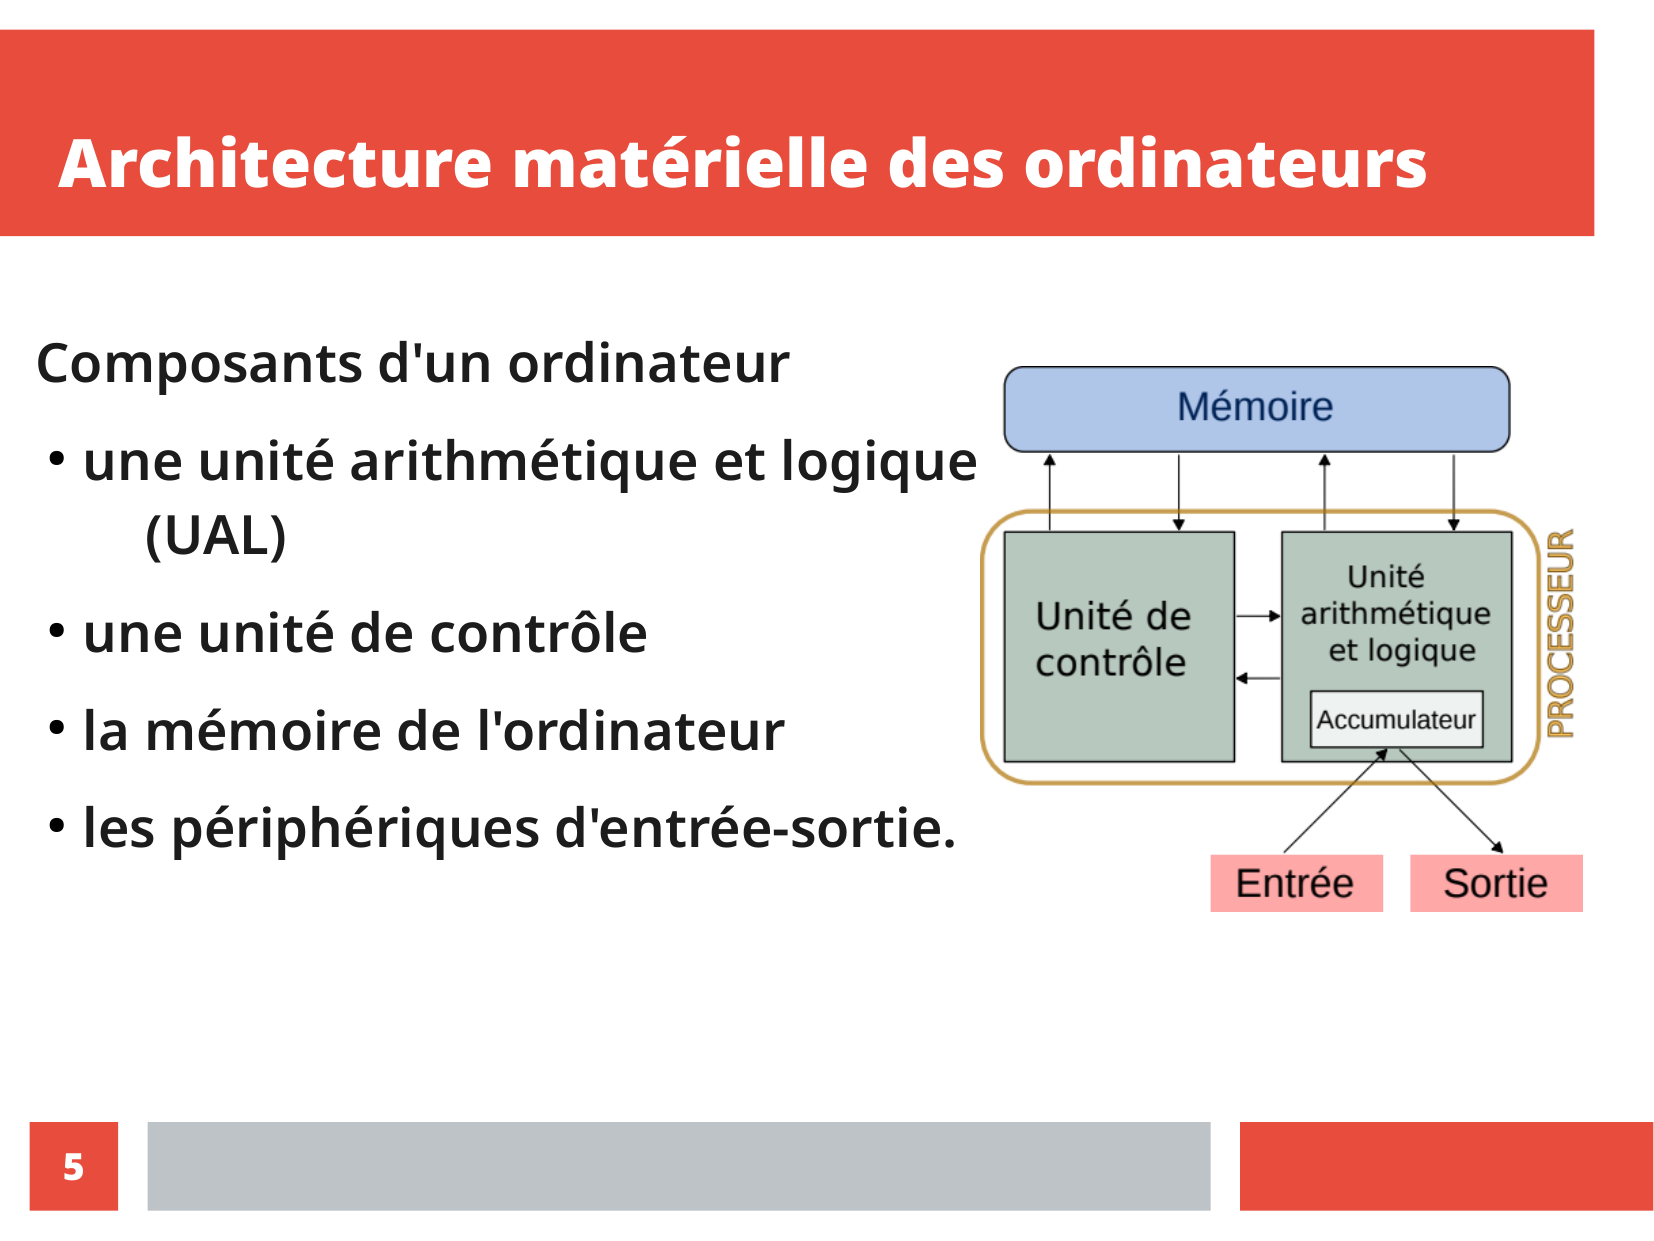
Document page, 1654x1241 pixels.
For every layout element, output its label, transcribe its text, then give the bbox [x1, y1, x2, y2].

title Architecture matérielle des ordinateurs [59, 59, 1595, 207]
picture [980, 366, 1583, 912]
list Composants d'un ordinateur une unité arithmétique et logique (UAL) une unité de contrôle la mémoire de l'ordinateur les périphériques d'entrée-sortie. [35, 324, 1063, 1093]
